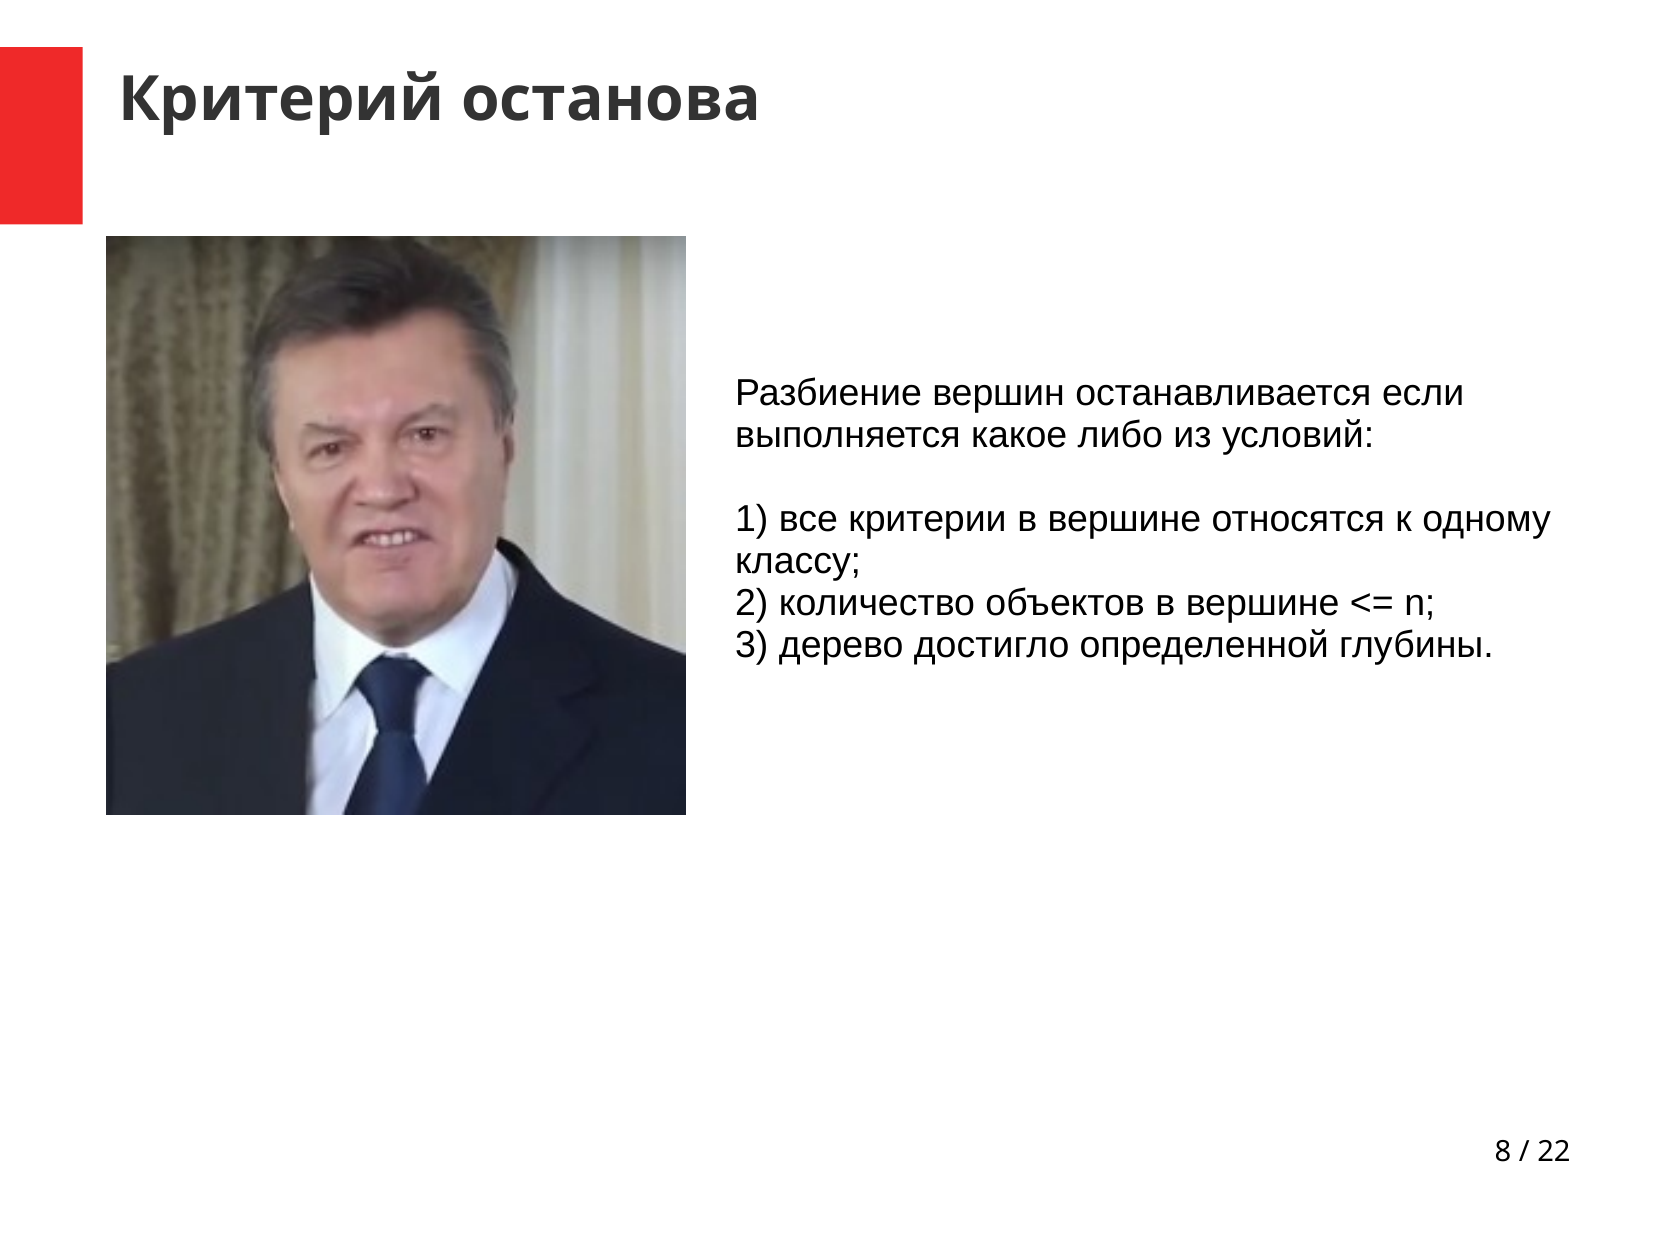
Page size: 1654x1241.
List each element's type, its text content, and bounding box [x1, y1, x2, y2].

title Критерий останова [118, 27, 1571, 166]
text_box Разбиение вершин останавливается если выполняется какое либо из условий: 1) все критерии в вершине относятся к одному классу; 2) количество объектов в вершине <= n; 3) дерево достигло определенной глубины. [720, 364, 1583, 674]
picture [106, 236, 686, 815]
